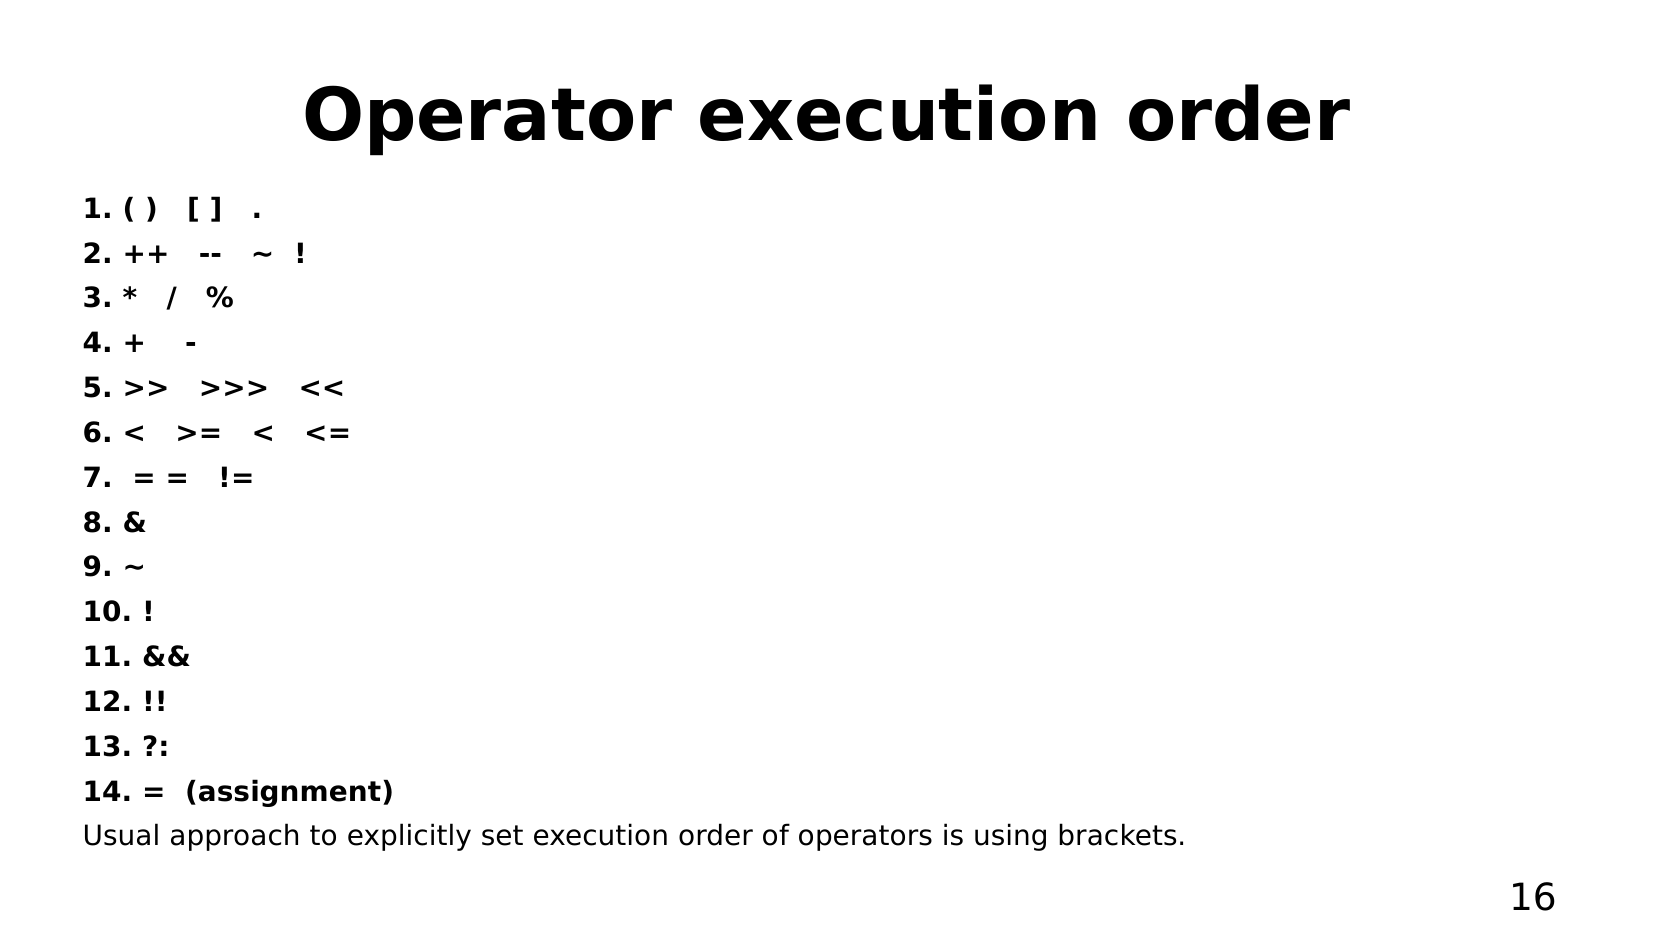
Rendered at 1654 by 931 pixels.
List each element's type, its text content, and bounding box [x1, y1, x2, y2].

list 1. ( ) [ ] . 2. ++ -- ~ ! 3. * / % 4. + - 5. >> >>> << 6. < >= < <= 7. = = != 8. & 9. ~ 10. ! 11. && 12. !! 13. ?: 14. = (assignment) Usual approach to explicitly set execution order of operators is using brackets. [82, 192, 1538, 860]
title Operator execution order [82, 10, 1571, 220]
